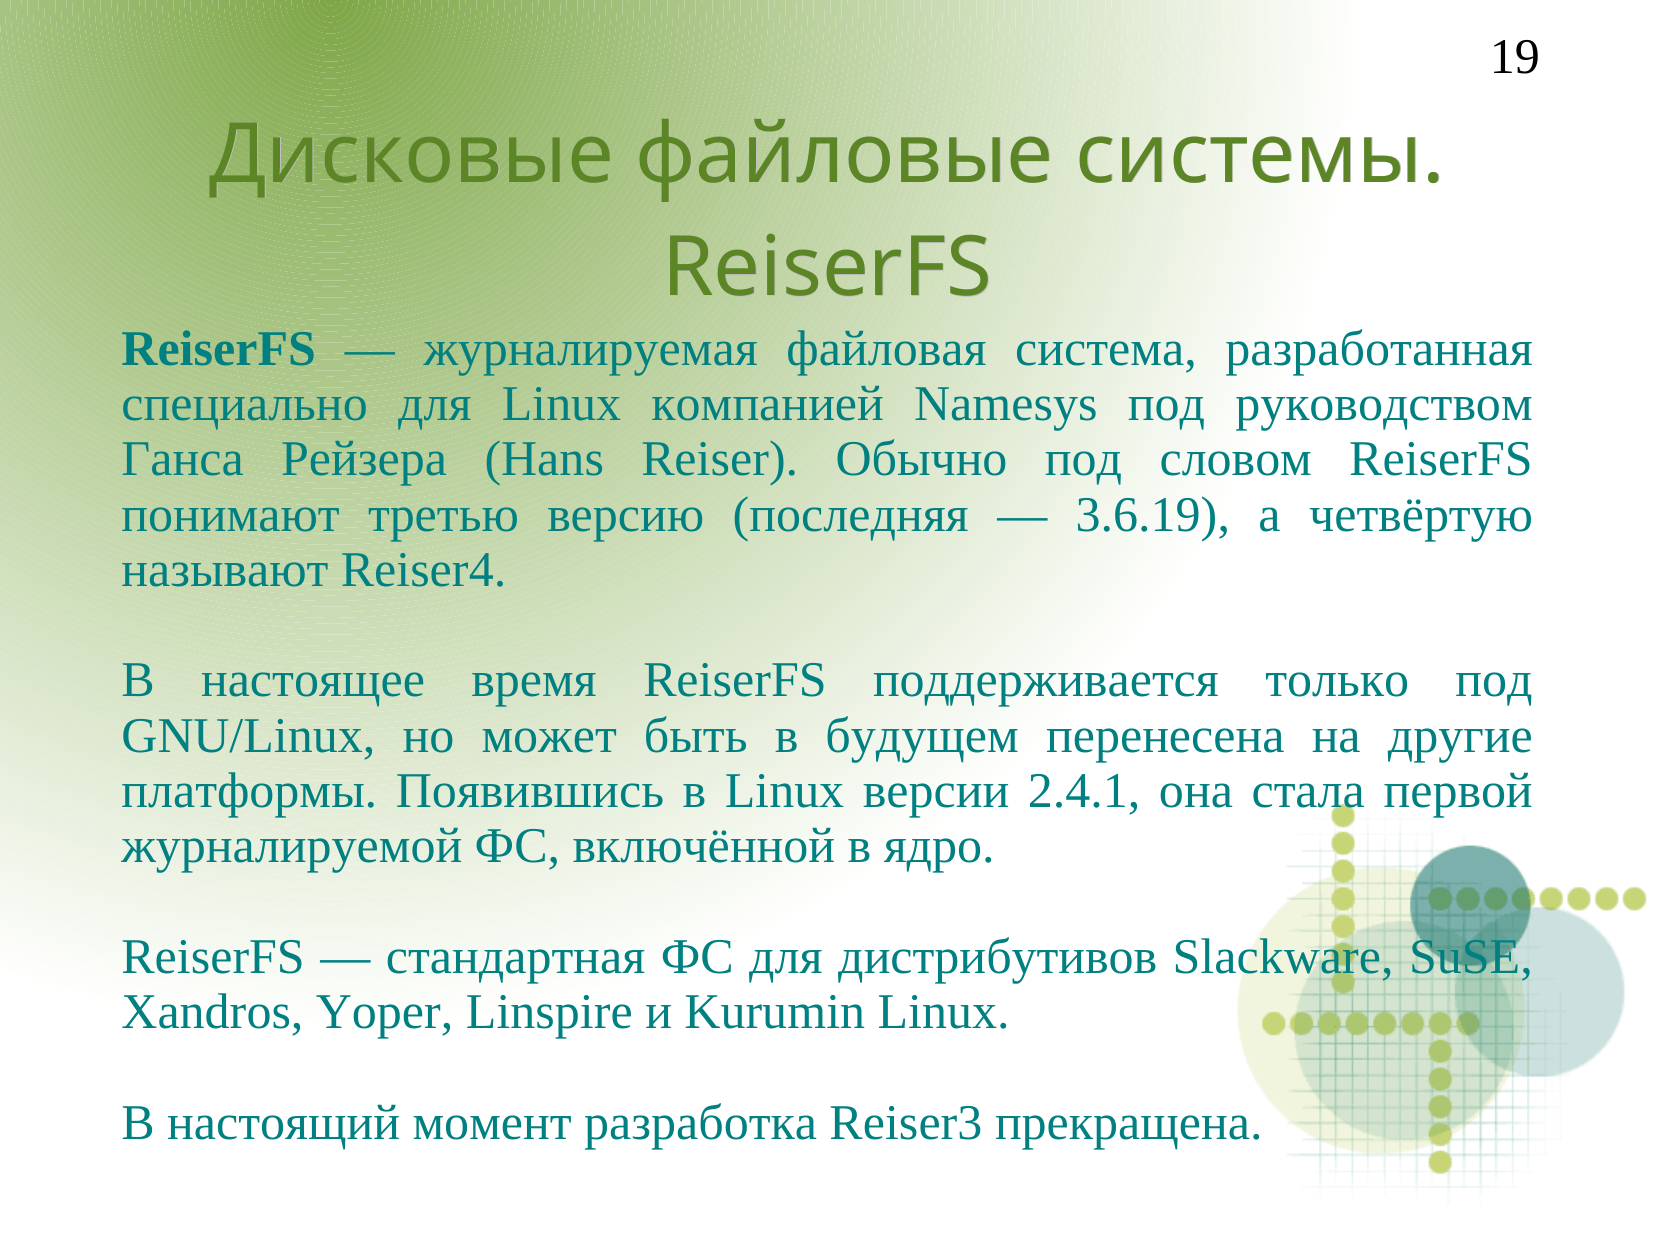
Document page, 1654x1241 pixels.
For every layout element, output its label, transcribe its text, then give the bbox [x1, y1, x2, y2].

text_box <номер> [1500, 29, 1654, 89]
subtitle ReiserFS — журналируемая файловая система, разработанная специально для Linux компанией Namesys под руководством Ганса Рейзера (Hans Reiser). Обычно под словом ReiserFS понимают третью версию (последняя — 3.6.19), а четвёртую называют Reiser4. В настоящее время ReiserFS поддерживается только под GNU/Linux, но может быть в будущем перенесена на другие платформы. Появившись в Linux версии 2.4.1, она стала первой журналируемой ФС, включённой в ядро. ReiserFS — стандартная ФС для дистрибутивов Slackware, SuSE, Xandros, Yoper, Linspire и Kurumin Linux. В настоящий момент разработка Reiser3 прекращена. [121, 312, 1534, 1158]
picture [1224, 792, 1654, 1211]
title Дисковые файловые системы. ReiserFS [121, 102, 1534, 311]
